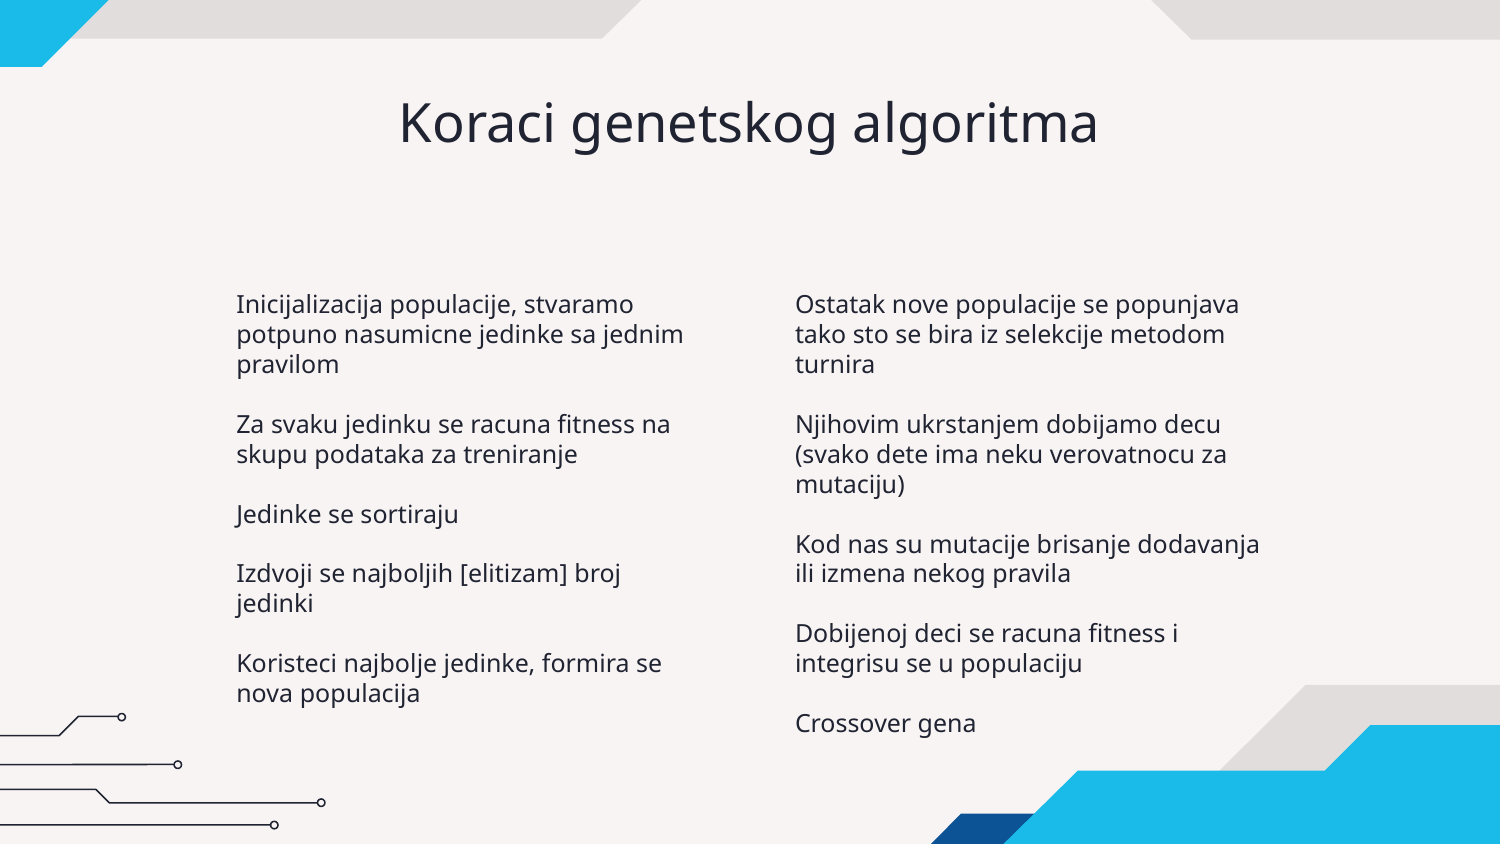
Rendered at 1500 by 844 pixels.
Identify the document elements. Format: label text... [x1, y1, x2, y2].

title Koraci genetskog algoritma [118, 72, 1382, 167]
subtitle Inicijalizacija populacije, stvaramo potpuno nasumicne jedinke sa jednim pravilom Za svaku jedinku se racuna fitness na skupu podataka za treniranje Jedinke se sortiraju Izdvoji se najboljih [elitizam] broj jedinki Koristeci najbolje jedinke, formira se nova populacija [221, 273, 720, 619]
subtitle Ostatak nove populacije se popunjava tako sto se bira iz selekcije metodom turnira Njihovim ukrstanjem dobijamo decu (svako dete ima neku verovatnocu za mutaciju) Kod nas su mutacije brisanje dodavanja ili izmena nekog pravila Dobijenoj deci se racuna fitness i integrisu se u populaciju Crossover gena [780, 273, 1279, 619]
